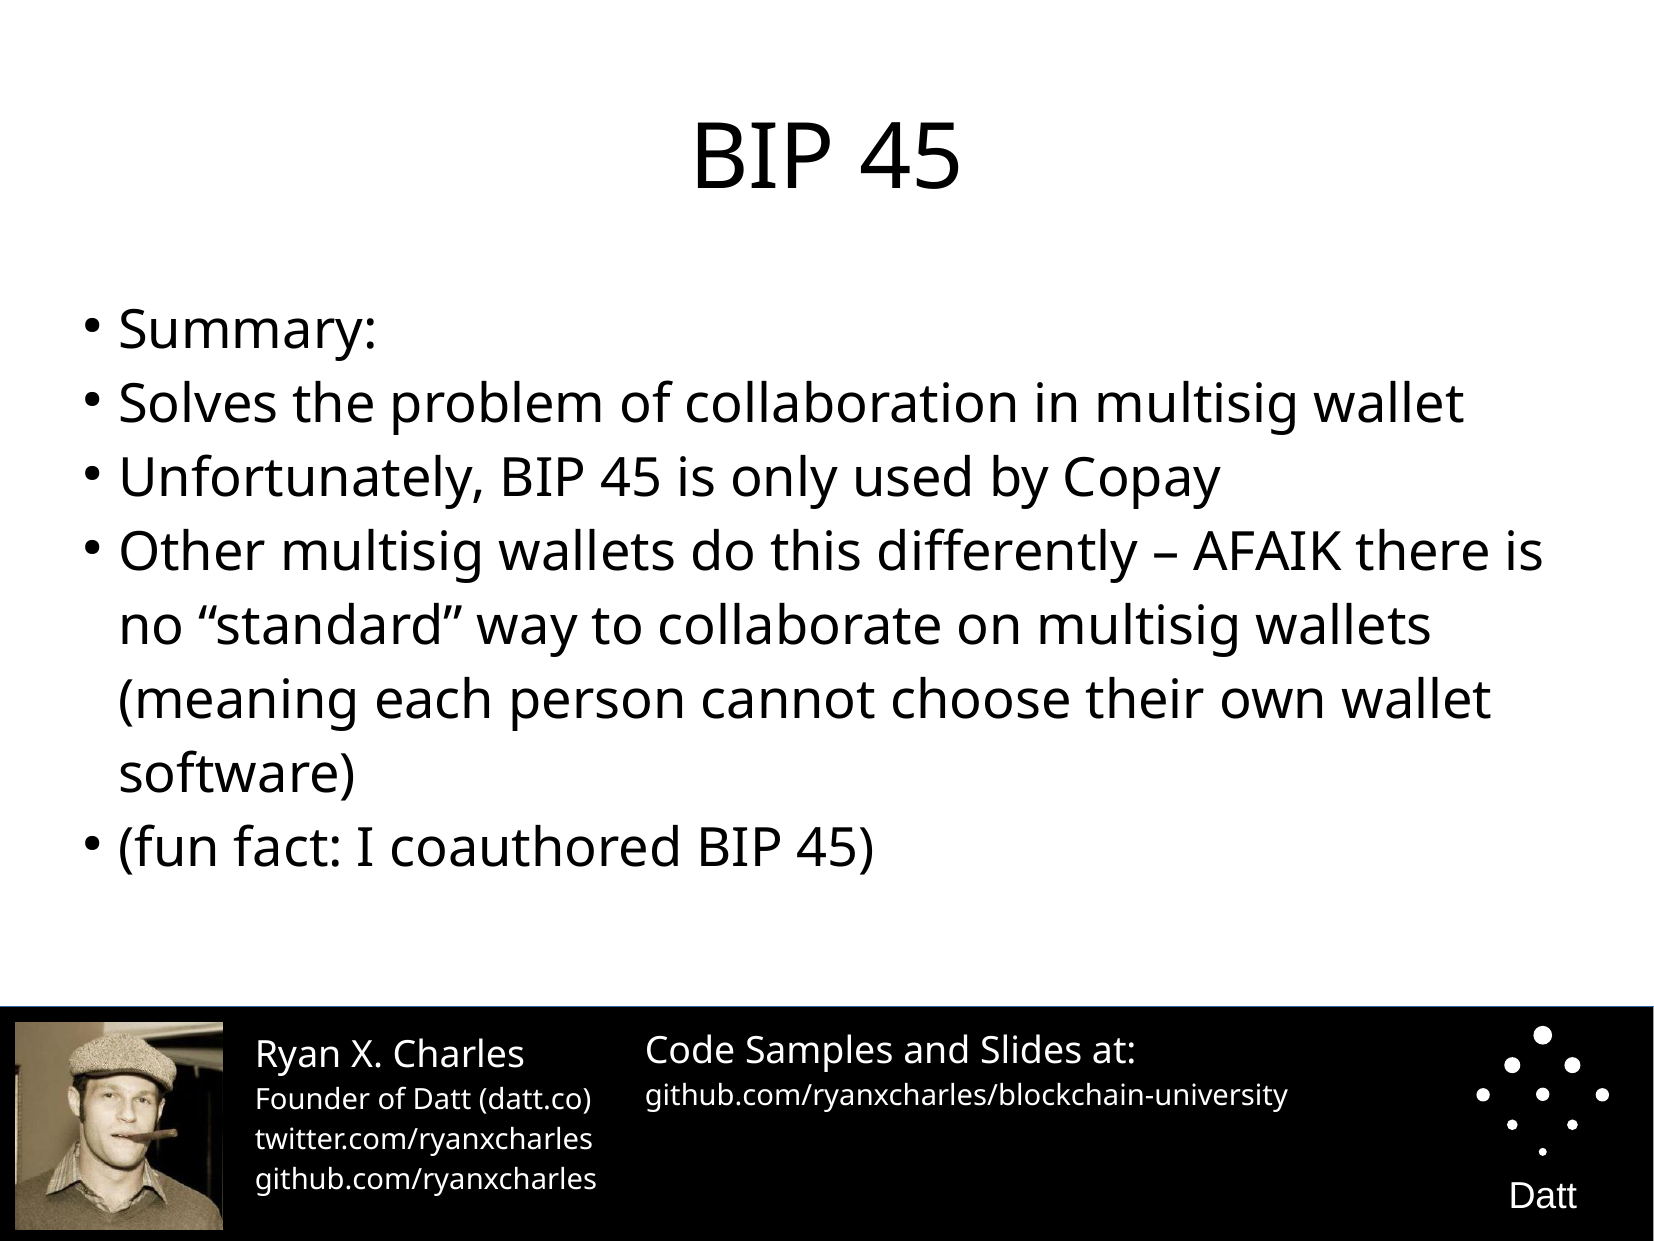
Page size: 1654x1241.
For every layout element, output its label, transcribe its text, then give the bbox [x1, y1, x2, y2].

text_box Datt [1452, 1167, 1633, 1241]
subtitle Summary: Solves the problem of collaboration in multisig wallet Unfortunately, BIP 45 is only used by Copay Other multisig wallets do this differently – AFAIK there is no “standard” way to collaborate on multisig wallets (meaning each person cannot choose their own wallet software) (fun fact: I coauthored BIP 45) [82, 290, 1571, 1010]
text_box [0, 1006, 1654, 1241]
text_box Code Samples and Slides at: github.com/ryanxcharles/blockchain-university [630, 1015, 1403, 1156]
title BIP 45 [82, 49, 1571, 257]
picture [15, 1022, 223, 1231]
picture [1475, 1023, 1611, 1159]
text_box Ryan X. Charles Founder of Datt (datt.co) twitter.com/ryanxcharles github.com/ryanxcharles [240, 1020, 976, 1241]
